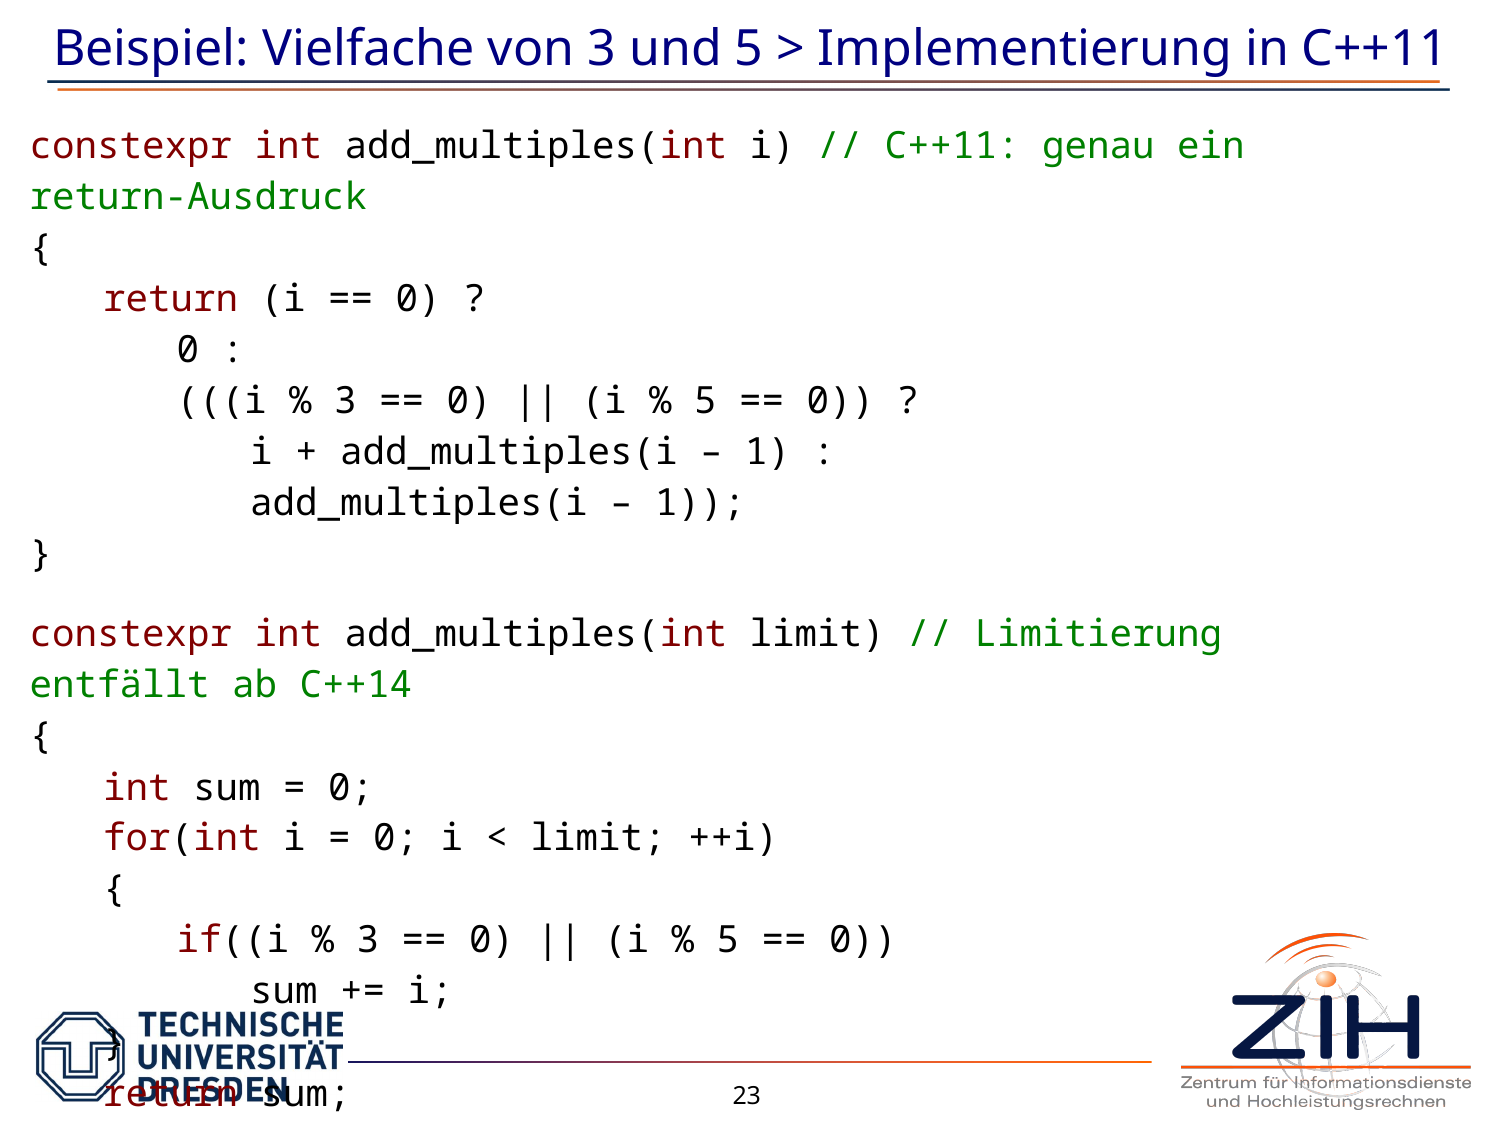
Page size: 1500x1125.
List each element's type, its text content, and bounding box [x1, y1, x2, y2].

picture [35, 1011, 343, 1102]
picture [1181, 933, 1471, 1110]
title Beispiel: Vielfache von 3 und 5 > Implementierung in C++11 [53, 12, 1453, 81]
picture [318, 1089, 323, 1102]
picture [221, 1088, 231, 1102]
picture [310, 1088, 315, 1102]
picture [47, 80, 1450, 91]
list constexpr int add_multiples(int i) // C++11: genau ein return-Ausdruck { return (i == 0) ? 0 : (((i % 3 == 0) || (i % 5 == 0)) ? i + add_multiples(i – 1) : add_multiples(i – 1)); } constexpr int add_multiples(int limit) // Limitierung entfällt ab C++14 { int sum = 0; for(int i = 0; i < limit; ++i) { if((i % 3 == 0) || (i % 5 == 0)) sum += i; } return sum; } // in main() constexpr int sum = add_multiples(999); // Berechnung zur Compilezeit int sum2 = add_multiples(999); // evtl. Berechnung zur Laufzeit [29, 118, 1418, 973]
picture [131, 1088, 142, 1094]
